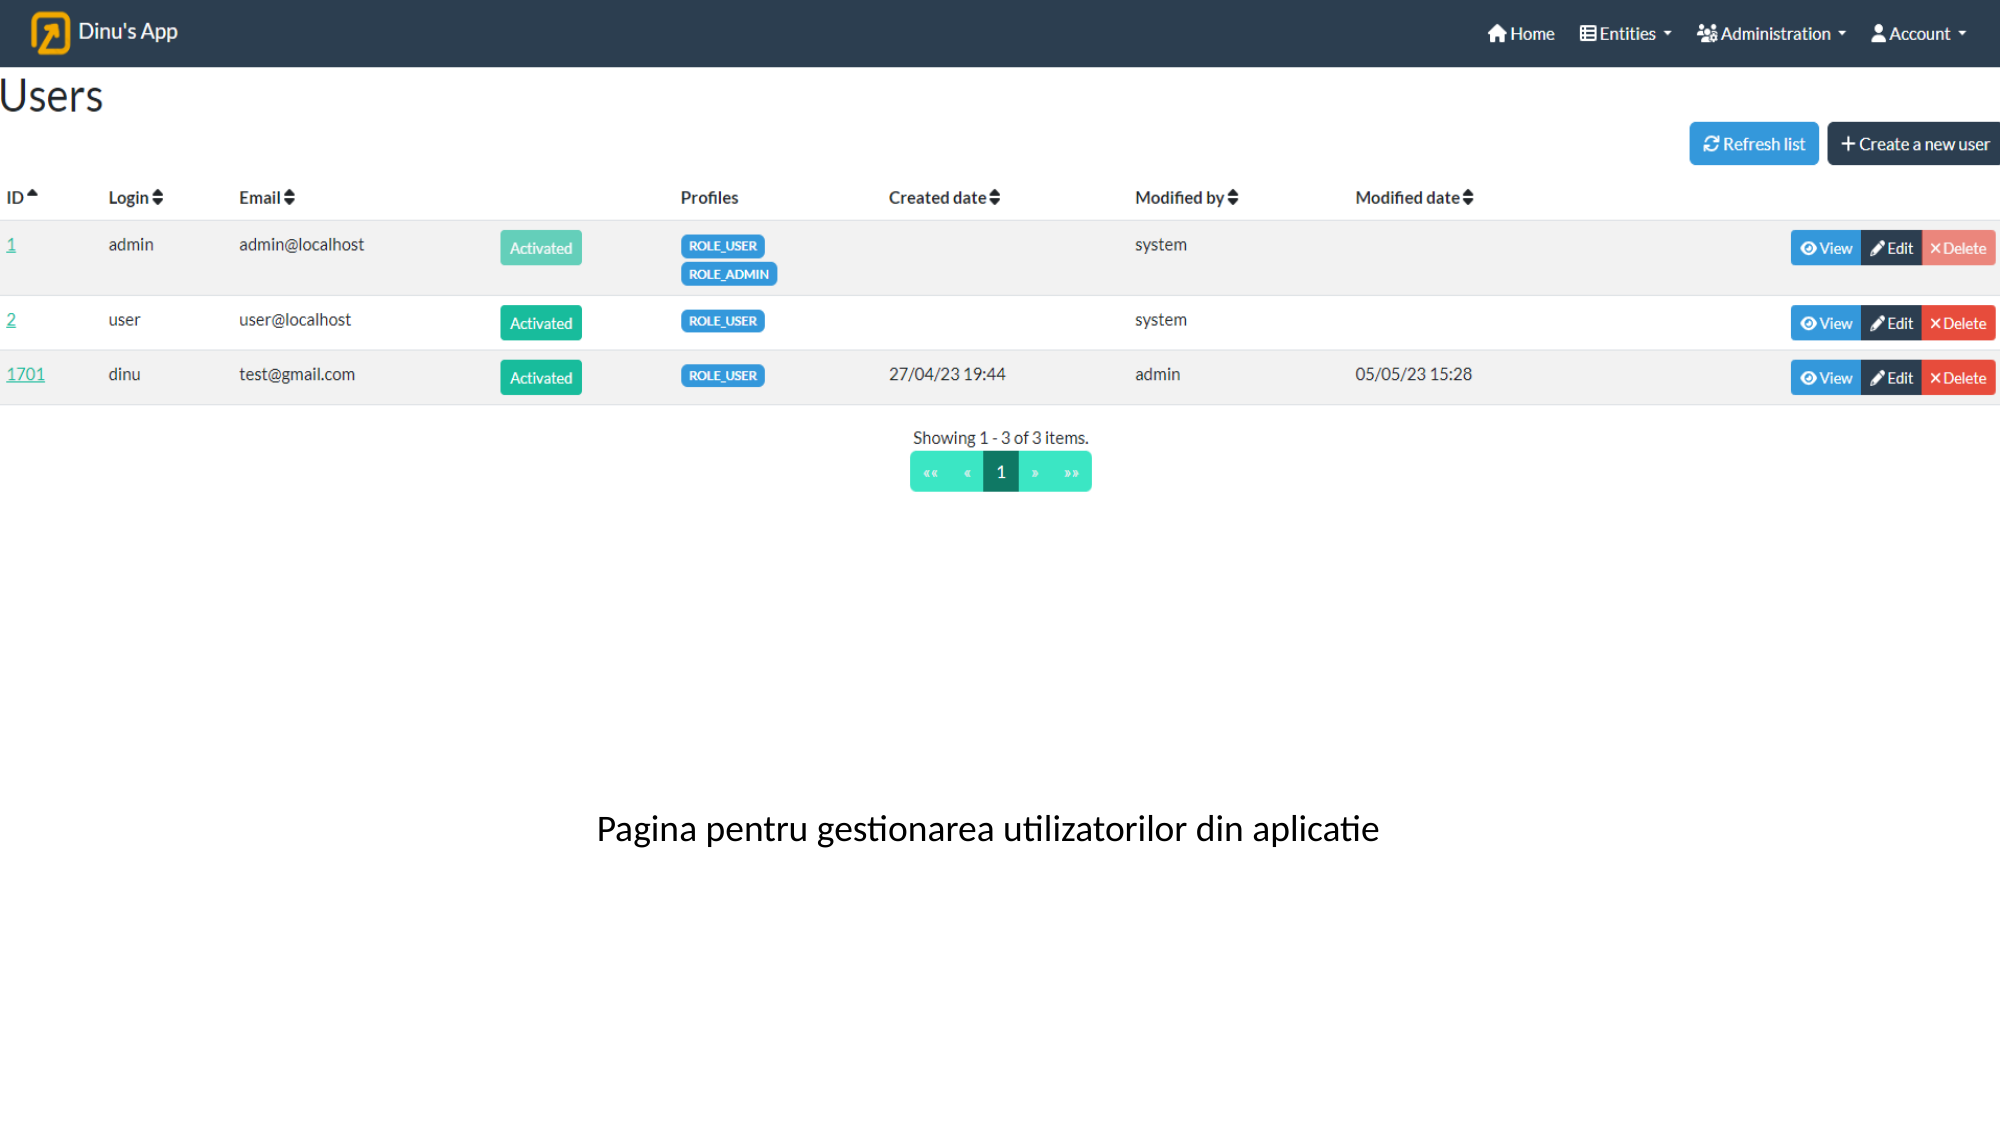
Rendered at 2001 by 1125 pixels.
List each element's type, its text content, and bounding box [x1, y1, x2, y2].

text_box Pagina pentru gestionarea utilizatorilor din aplicatie [581, 796, 1419, 858]
picture [0, 0, 2000, 757]
